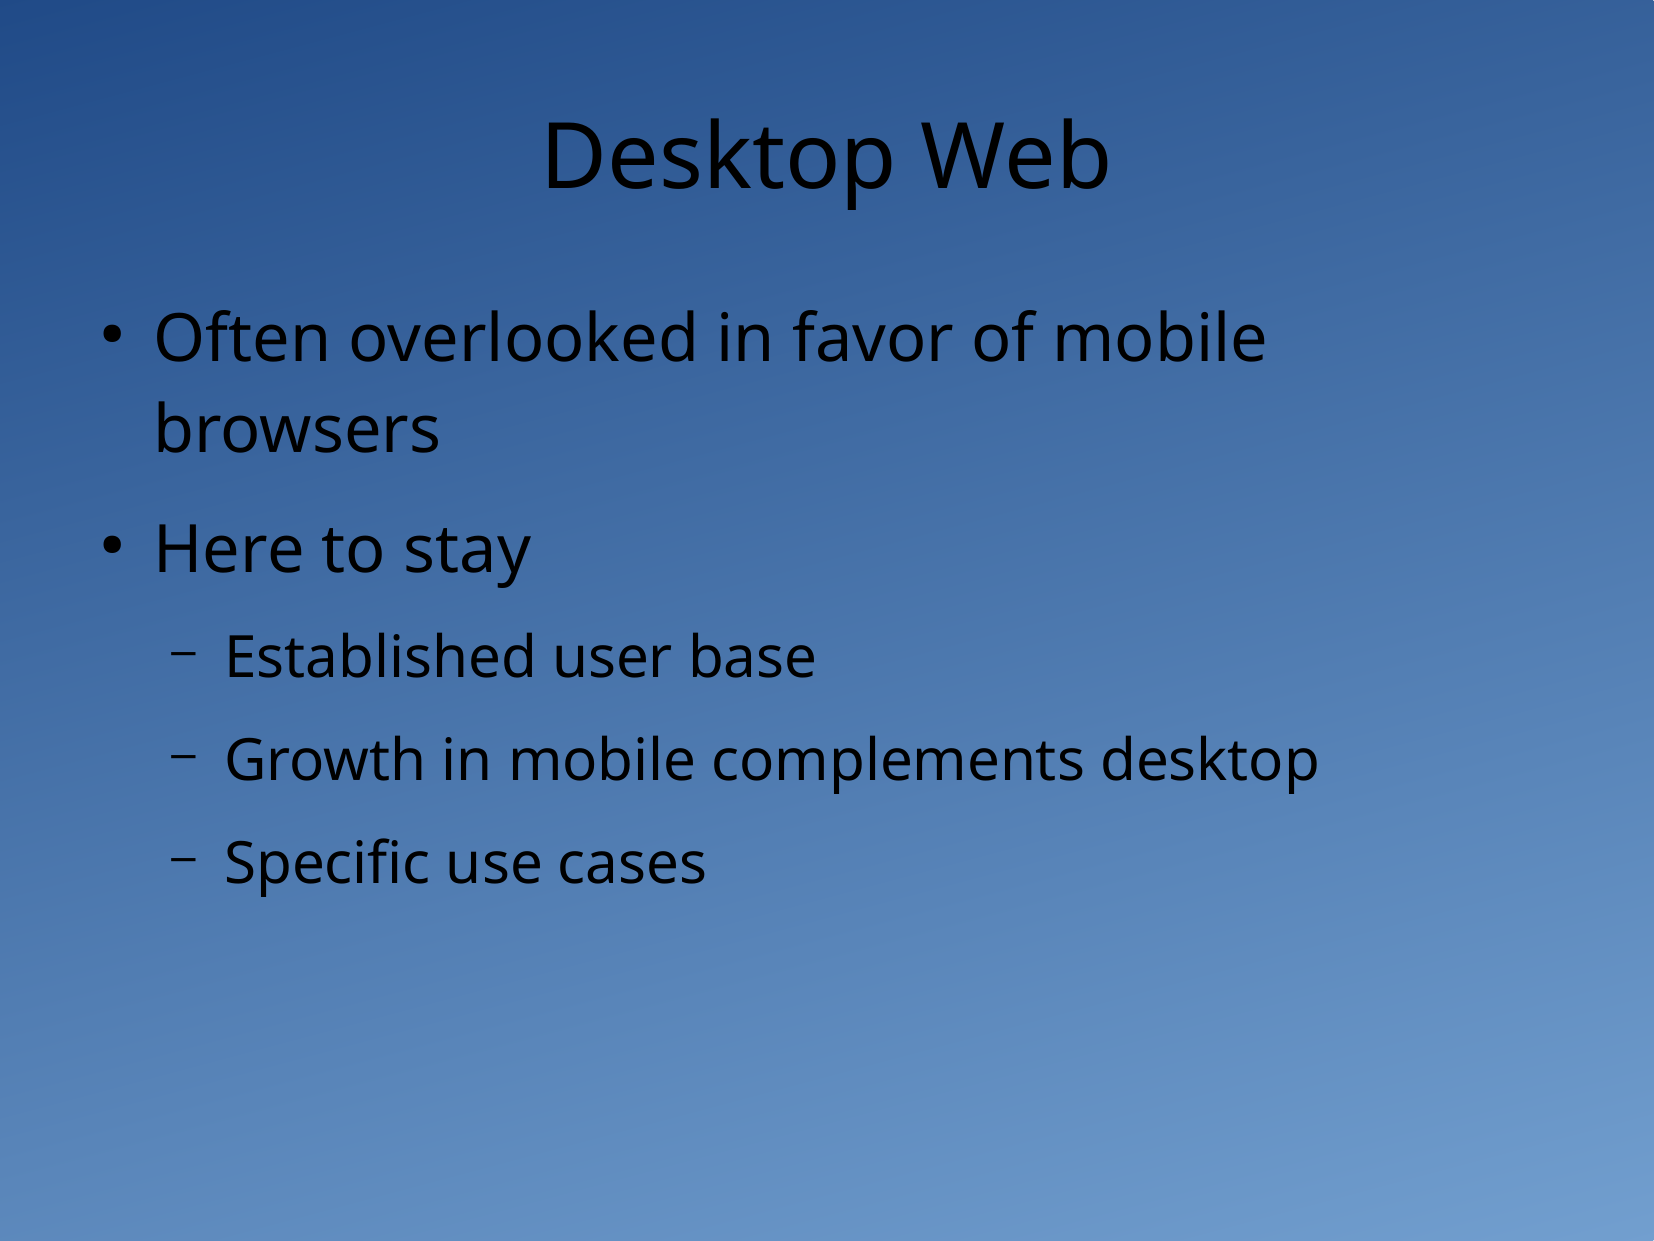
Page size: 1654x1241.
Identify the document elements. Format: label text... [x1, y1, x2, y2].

list Often overlooked in favor of mobile browsers Here to stay Established user base Growth in mobile complements desktop Specific use cases [82, 290, 1571, 1010]
title Desktop Web [82, 49, 1571, 257]
